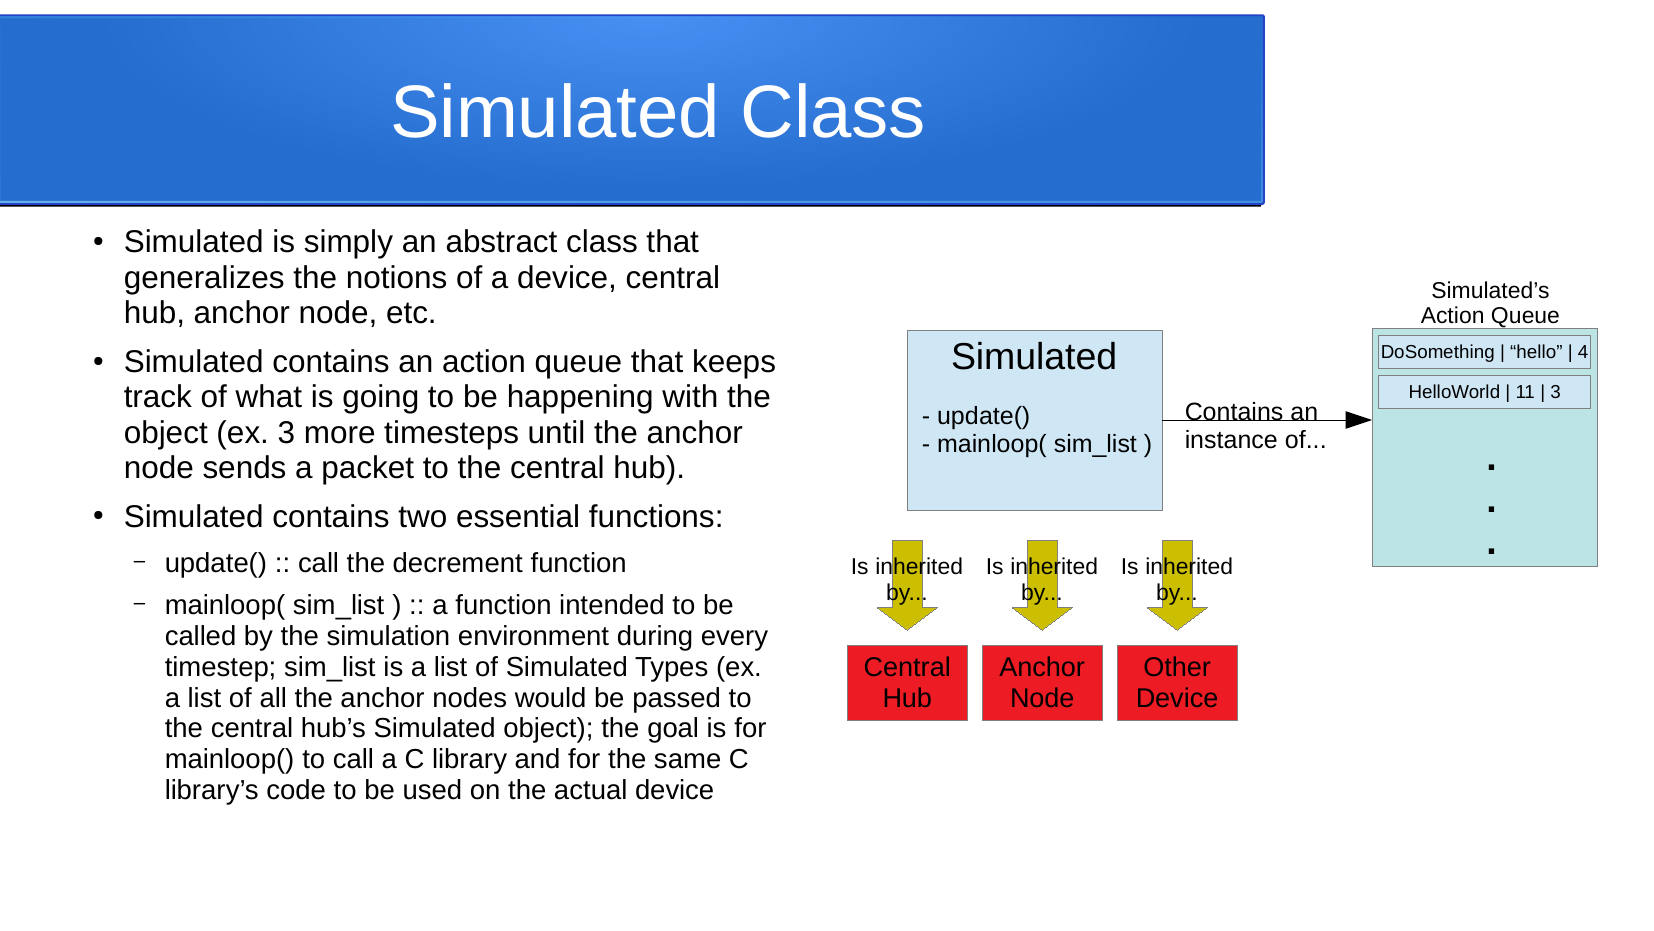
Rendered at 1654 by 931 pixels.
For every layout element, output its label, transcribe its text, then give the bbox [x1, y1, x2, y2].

text_box Other Device [1117, 645, 1238, 721]
text_box Central Hub [847, 645, 968, 721]
text_box Simulated [936, 328, 1133, 386]
text_box Contains an instance of... [1170, 390, 1343, 461]
text_box [907, 330, 1163, 394]
text_box Anchor Node [982, 645, 1103, 721]
list Simulated is simply an abstract class that generalizes the notions of a device, central hub, anchor node, etc. Simulated contains an action queue that keeps track of what is going to be happening with the object (ex. 3 more timesteps until the anchor node sends a packet to the central hub). Simulated contains two essential functions: update() :: call the decrement function mainloop( sim_list ) :: a function intended to be called by the simulation environment during every timestep; sim_list is a list of Simulated Types (ex. a list of all the anchor nodes would be passed to the central hub’s Simulated object); the goal is for mainloop() to call a C library and for the same C library’s code to be used on the actual device [82, 224, 781, 841]
text_box DoSomething | “hello” | 4 [1378, 335, 1591, 369]
text_box [1372, 328, 1598, 567]
title Simulated Class [82, 35, 1235, 189]
text_box HelloWorld | 11 | 3 [1378, 375, 1591, 409]
text_box Is inherited by... [877, 540, 938, 631]
text_box [907, 466, 1163, 511]
text_box Is inherited by... [1147, 540, 1208, 631]
text_box ... [1475, 429, 1502, 571]
text_box Is inherited by... [1012, 540, 1073, 631]
text_box Simulated’s Action Queue [1406, 270, 1576, 336]
text_box - update() - mainloop( sim_list ) [907, 394, 1168, 466]
